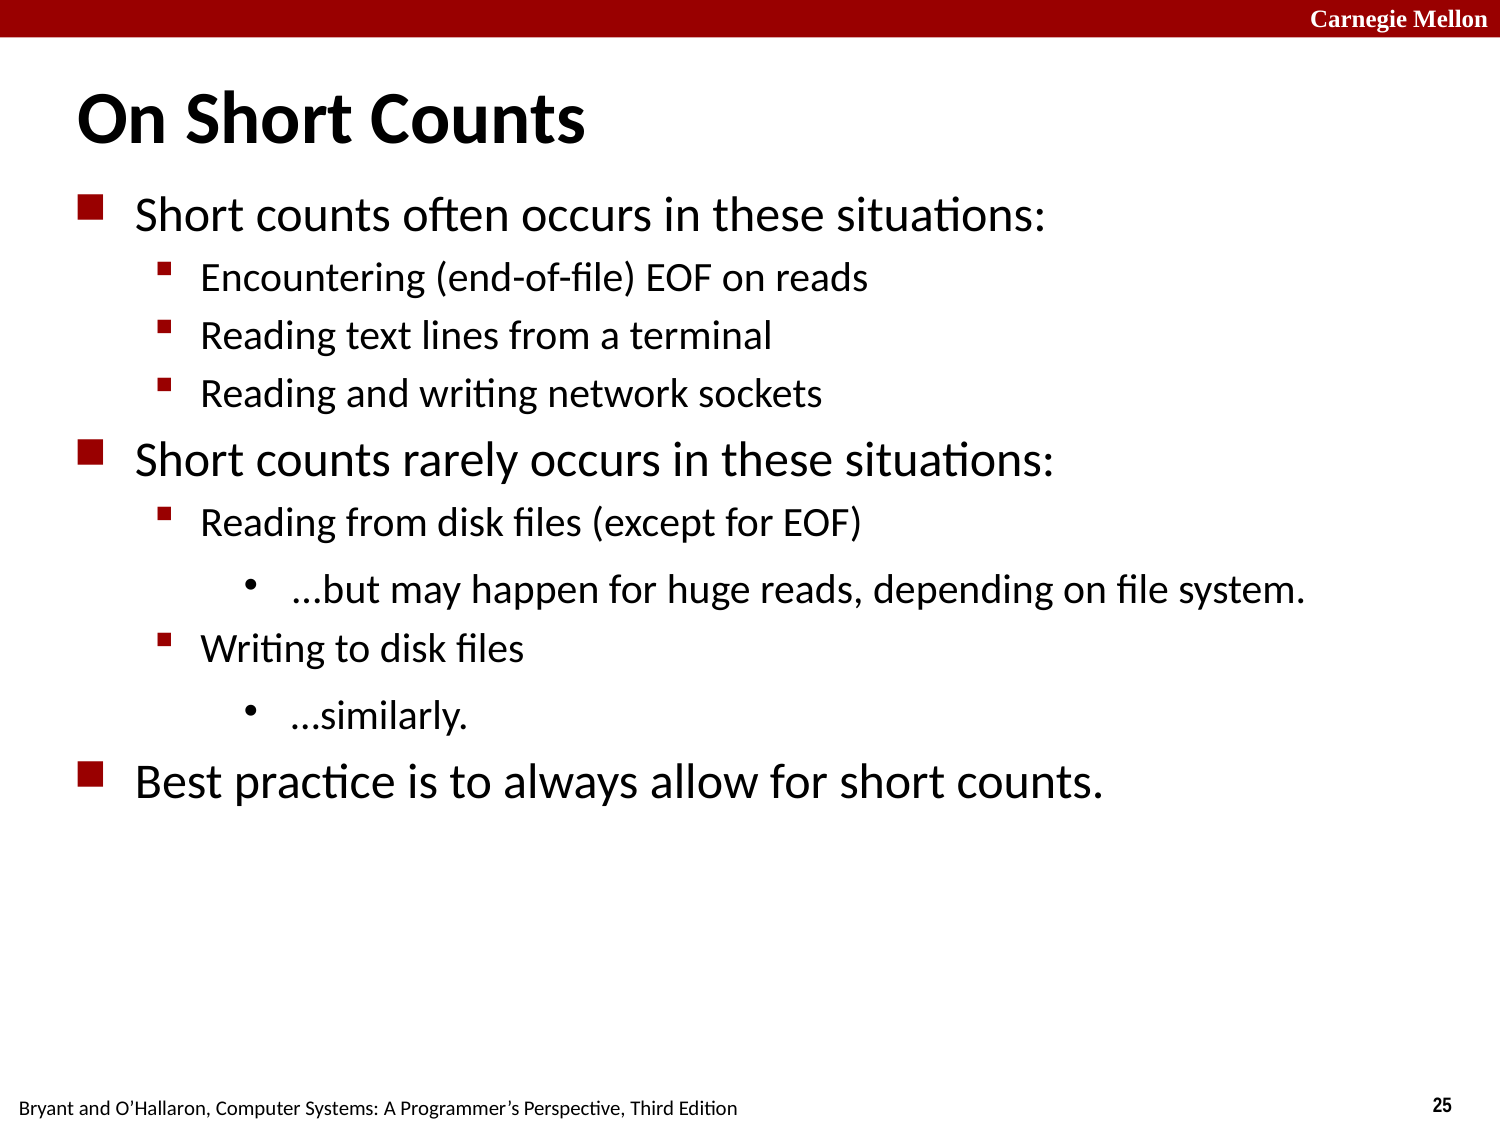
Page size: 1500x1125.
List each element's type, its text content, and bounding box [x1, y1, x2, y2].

text_box On Short Counts [62, 51, 1308, 177]
text_box Short counts often occurs in these situations: Encountering (end-of-file) EOF on reads Reading text lines from a terminal Reading and writing network sockets Short counts rarely occurs in these situations: Reading from disk files (except for EOF) ...but may happen for huge reads, depending on file system. Writing to disk files …similarly. Best practice is to always allow for short counts. [63, 173, 1359, 990]
